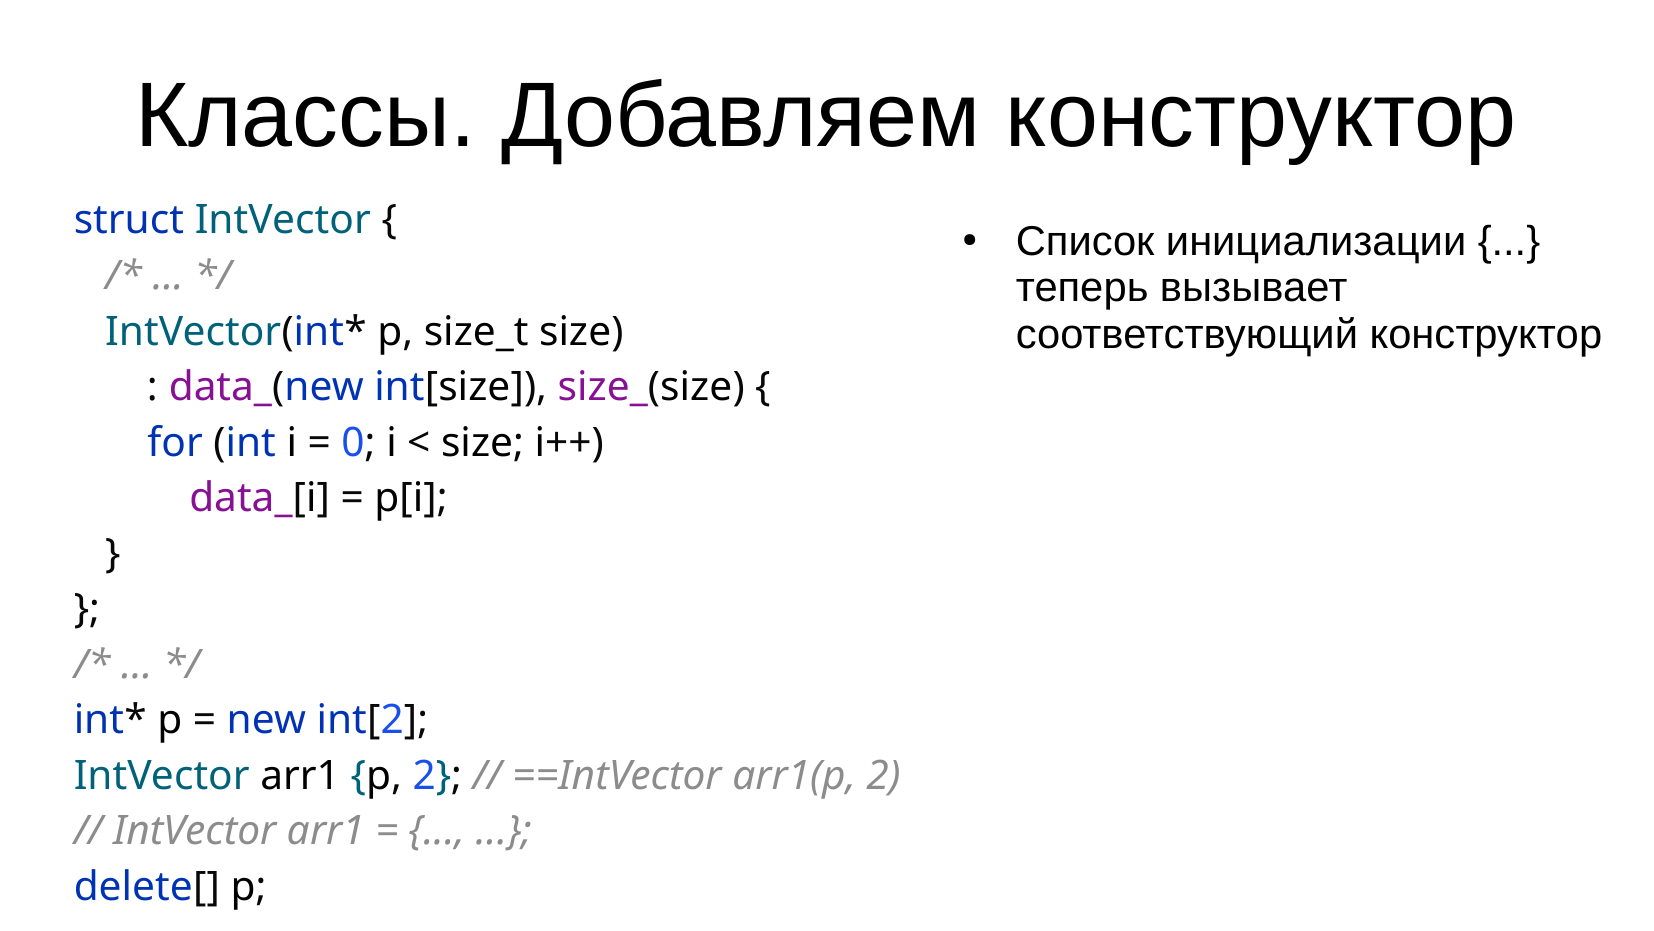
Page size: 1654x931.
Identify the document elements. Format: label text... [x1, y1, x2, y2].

list Список инициализации {...} теперь вызывает соответствующий конструктор [944, 217, 1607, 758]
title Классы. Добавляем конструктор [82, 37, 1571, 193]
text_box struct IntVector { /* ... */ IntVector(int* p, size_t size) : data_(new int[size]), size_(size) { for (int i = 0; i < size; i++) data_[i] = p[i]; } }; /* ... */ int* p = new int[2]; IntVector arr1 {p, 2}; // ==IntVector arr1(p, 2) // IntVector arr1 = {..., ...}; delete[] p; [59, 183, 945, 920]
